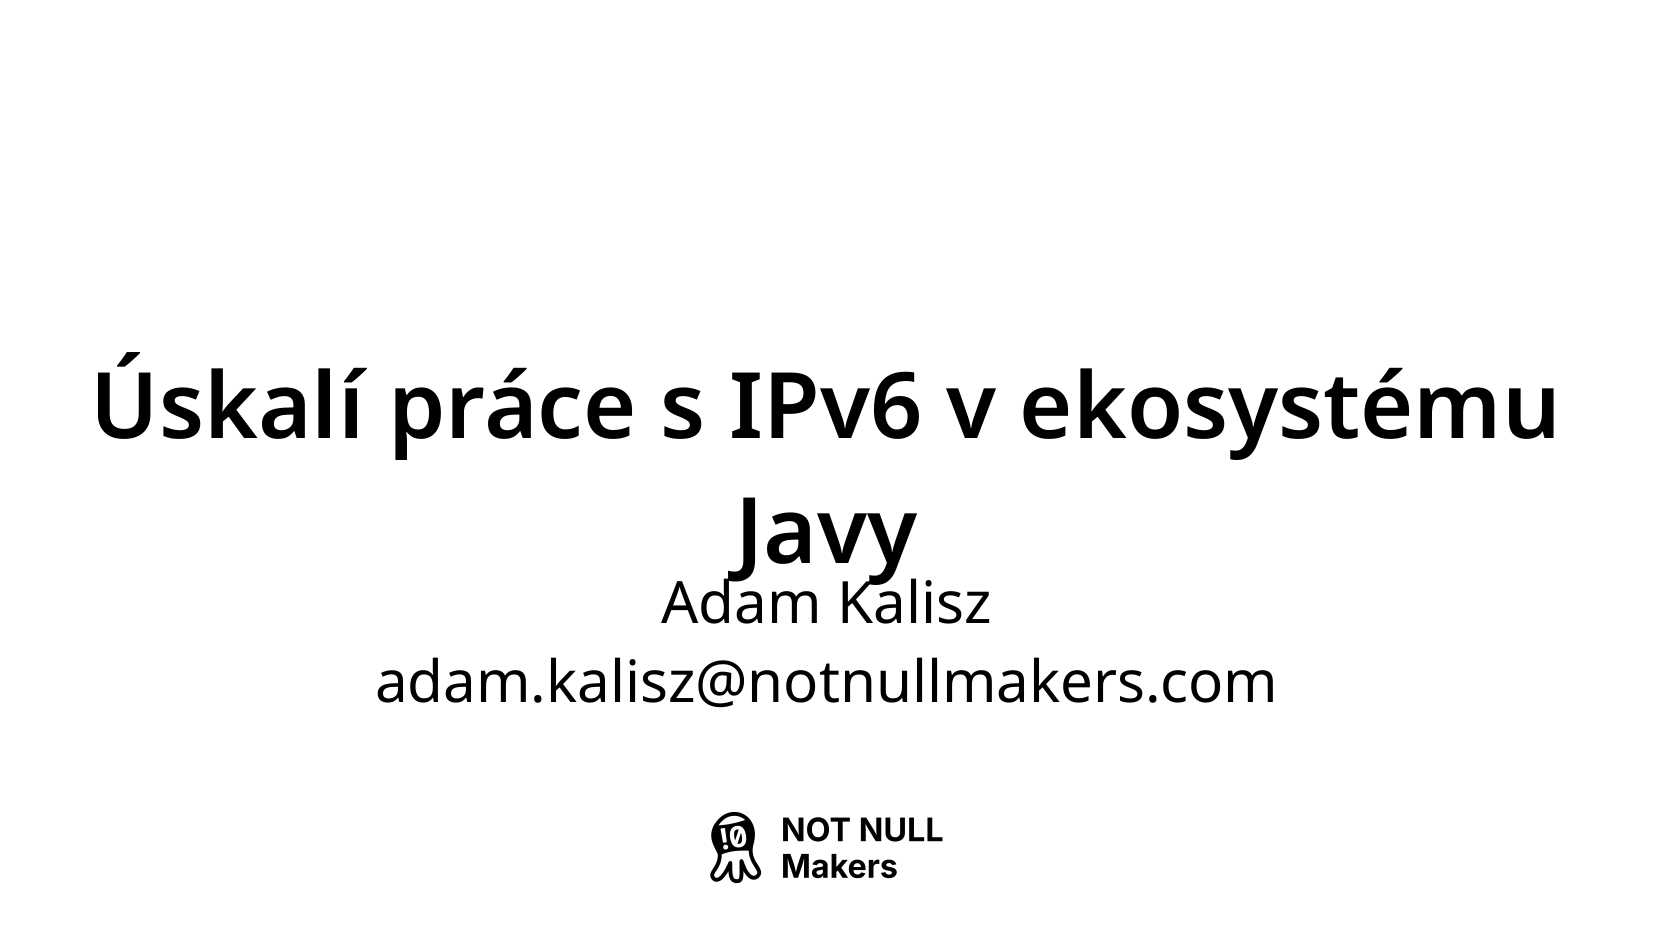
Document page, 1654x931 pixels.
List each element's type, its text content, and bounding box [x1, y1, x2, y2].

title Adam Kalisz adam.kalisz@notnullmakers.com [82, 557, 1571, 724]
title Úskalí práce s IPv6 v ekosystému Javy [82, 387, 1571, 543]
picture [676, 787, 977, 908]
